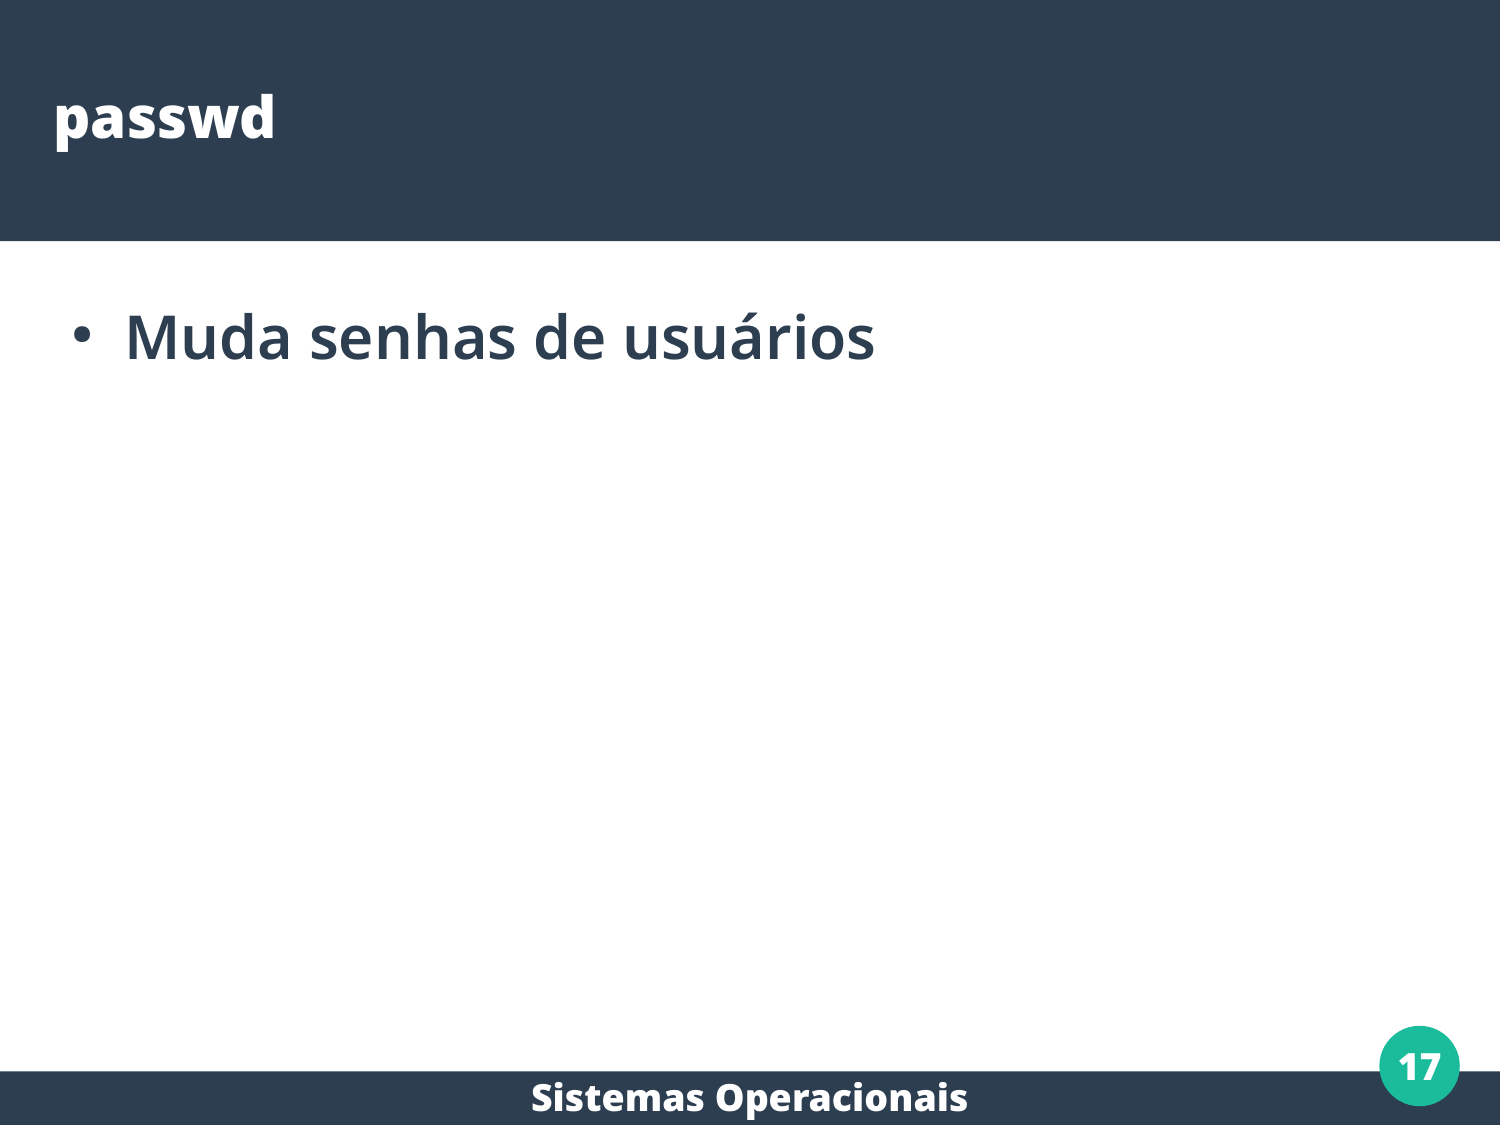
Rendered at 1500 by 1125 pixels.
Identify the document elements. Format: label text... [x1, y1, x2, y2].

title passwd [53, 44, 1447, 188]
list Muda senhas de usuários [53, 294, 1447, 1045]
